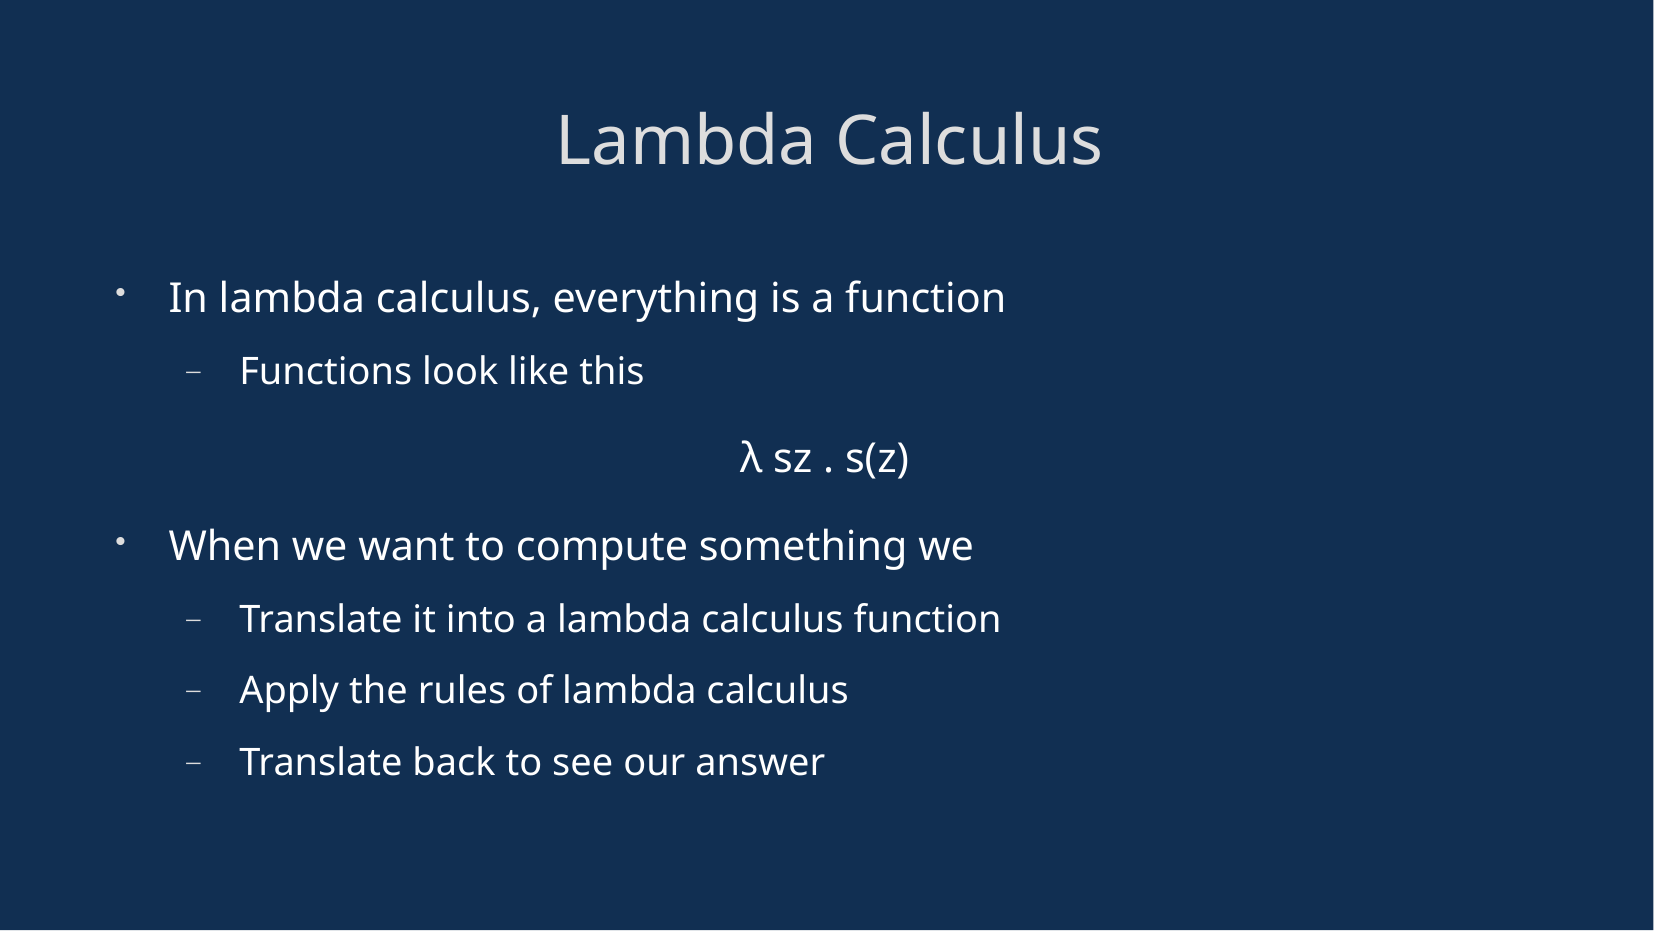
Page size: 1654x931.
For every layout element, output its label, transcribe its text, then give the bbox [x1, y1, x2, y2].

list In lambda calculus, everything is a function Functions look like this λ sz . s(z) When we want to compute something we Translate it into a lambda calculus function Apply the rules of lambda calculus Translate back to see our answer [97, 268, 1563, 806]
title Lambda Calculus [97, 56, 1563, 220]
